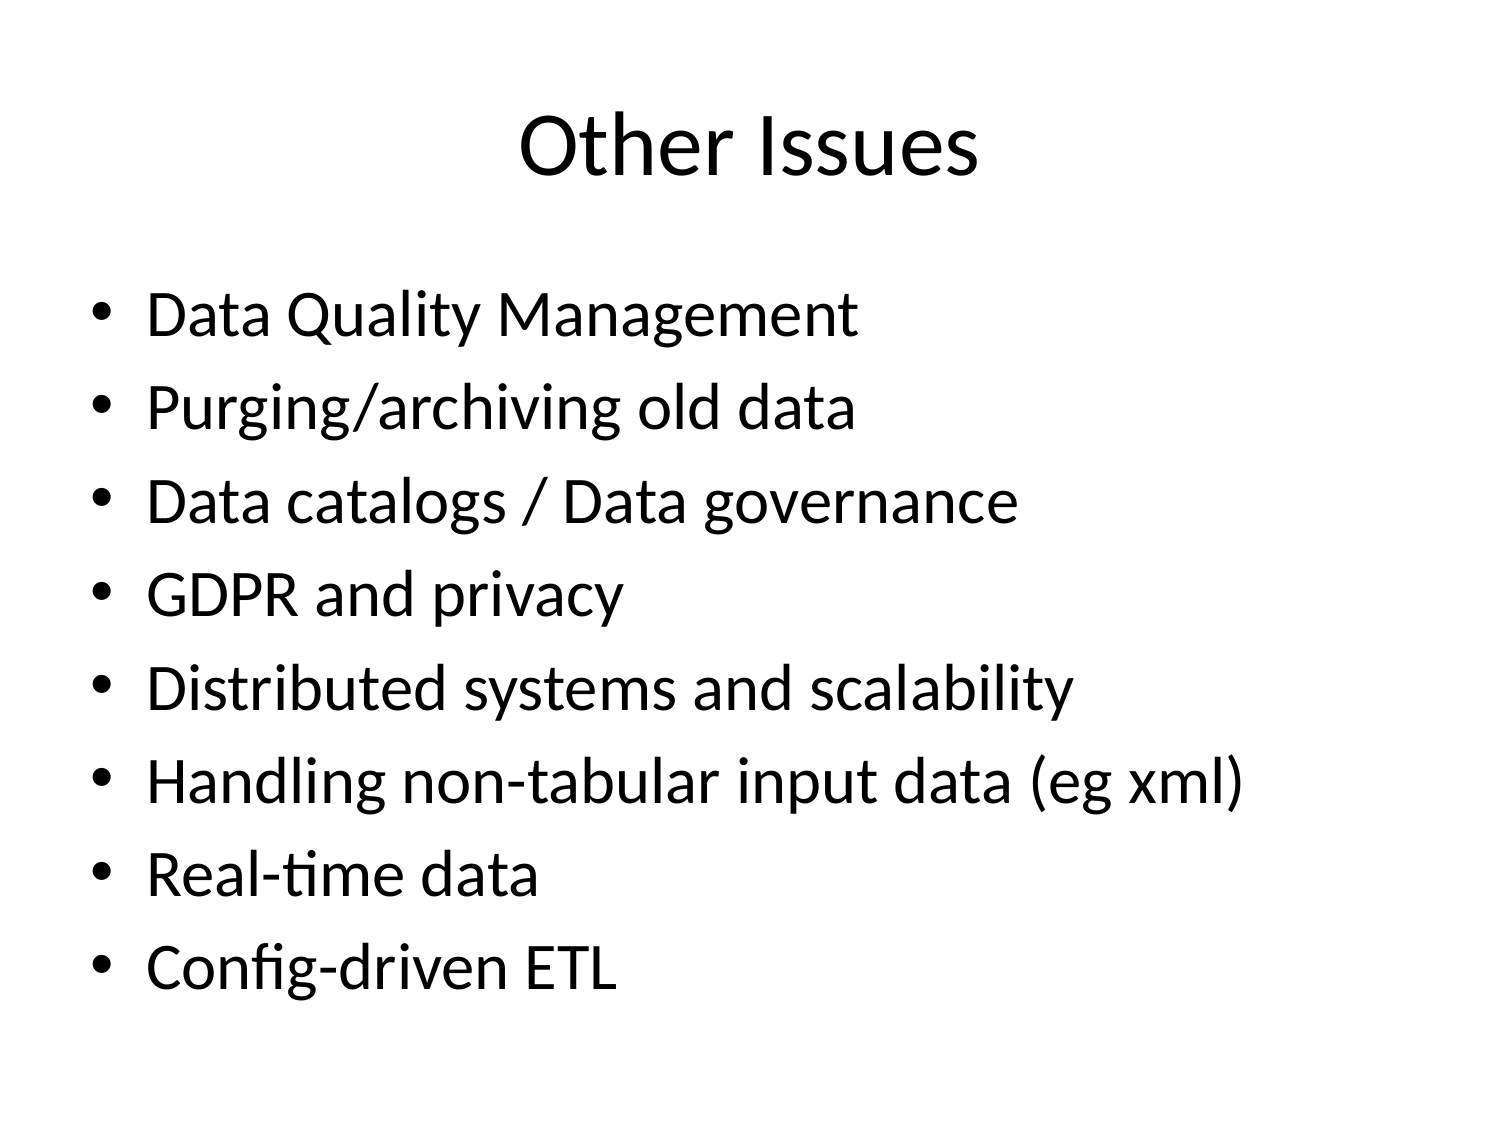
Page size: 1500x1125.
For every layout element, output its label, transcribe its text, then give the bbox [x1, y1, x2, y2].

list Data Quality Management Purging/archiving old data Data catalogs / Data governance GDPR and privacy Distributed systems and scalability Handling non-tabular input data (eg xml) Real-time data Config-driven ETL [75, 262, 1425, 1005]
title Other Issues [75, 45, 1425, 233]
